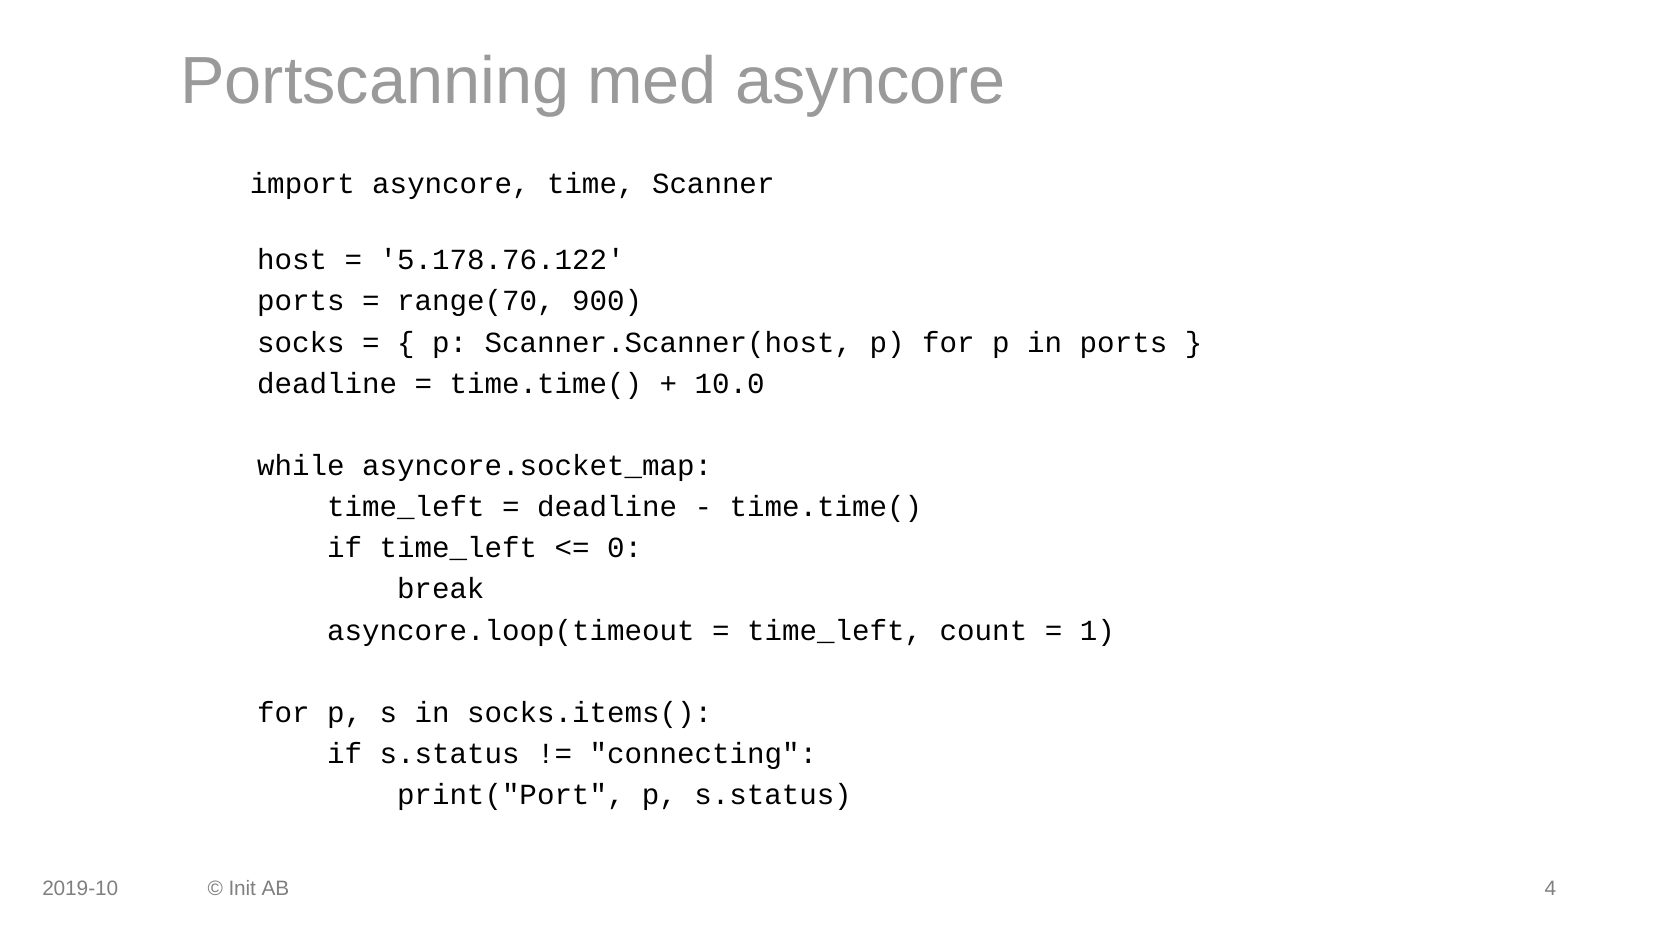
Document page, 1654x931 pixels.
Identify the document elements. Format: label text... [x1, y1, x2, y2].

text_box 2019-10 [27, 857, 166, 908]
text_box import asyncore, time, Scanner host = '5.178.76.122' ports = range(70, 900) socks = { p: Scanner.Scanner(host, p) for p in ports } deadline = time.time() + 10.0 while asyncore.socket_map: time_left = deadline - time.time() if time_left <= 0: break asyncore.loop(timeout = time_left, count = 1) for p, s in socks.items(): if s.status != "connecting": print("Port", p, s.status) [165, 156, 1489, 852]
text_box © Init AB [192, 857, 1461, 908]
text_box Portscanning med asyncore [165, 0, 1489, 125]
text_box <nummer> [1488, 857, 1571, 908]
